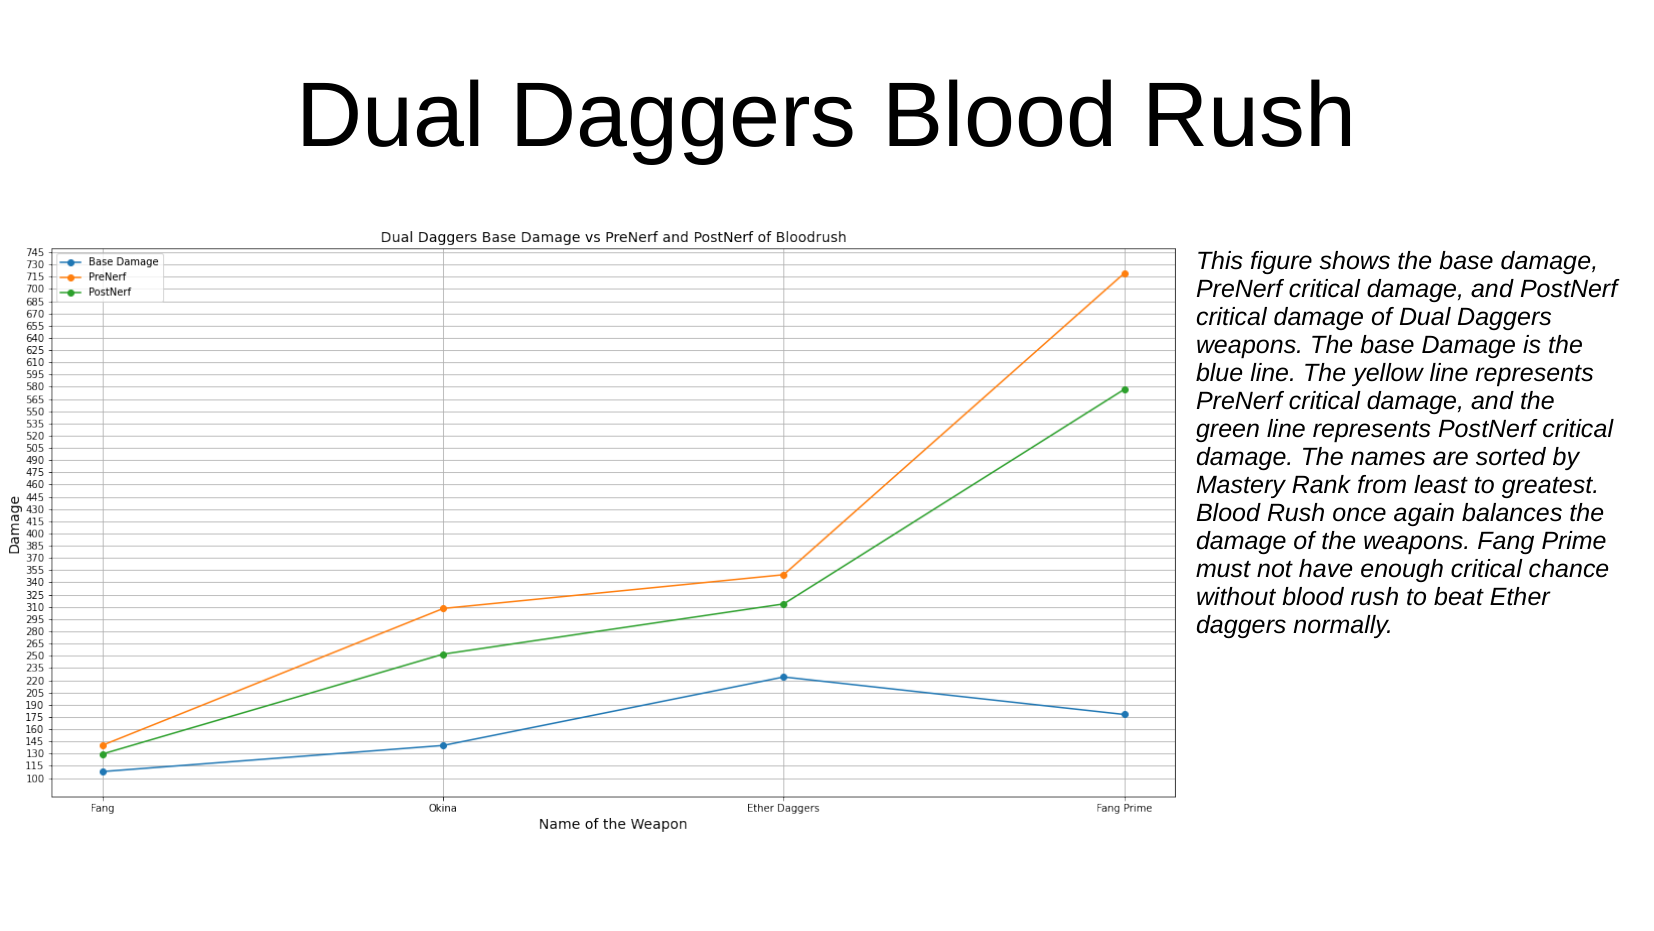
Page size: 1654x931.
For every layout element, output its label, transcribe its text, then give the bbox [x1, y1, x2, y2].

text_box This figure shows the base damage, PreNerf critical damage, and PostNerf critical damage of Dual Daggers weapons. The base Damage is the blue line. The yellow line represents PreNerf critical damage, and the green line represents PostNerf critical damage. The names are sorted by Mastery Rank from least to greatest. Blood Rush once again balances the damage of the weapons. Fang Prime must not have enough critical chance without blood rush to beat Ether daggers normally. [1181, 239, 1635, 646]
title Dual Daggers Blood Rush [82, 37, 1571, 193]
picture [0, 224, 1182, 839]
